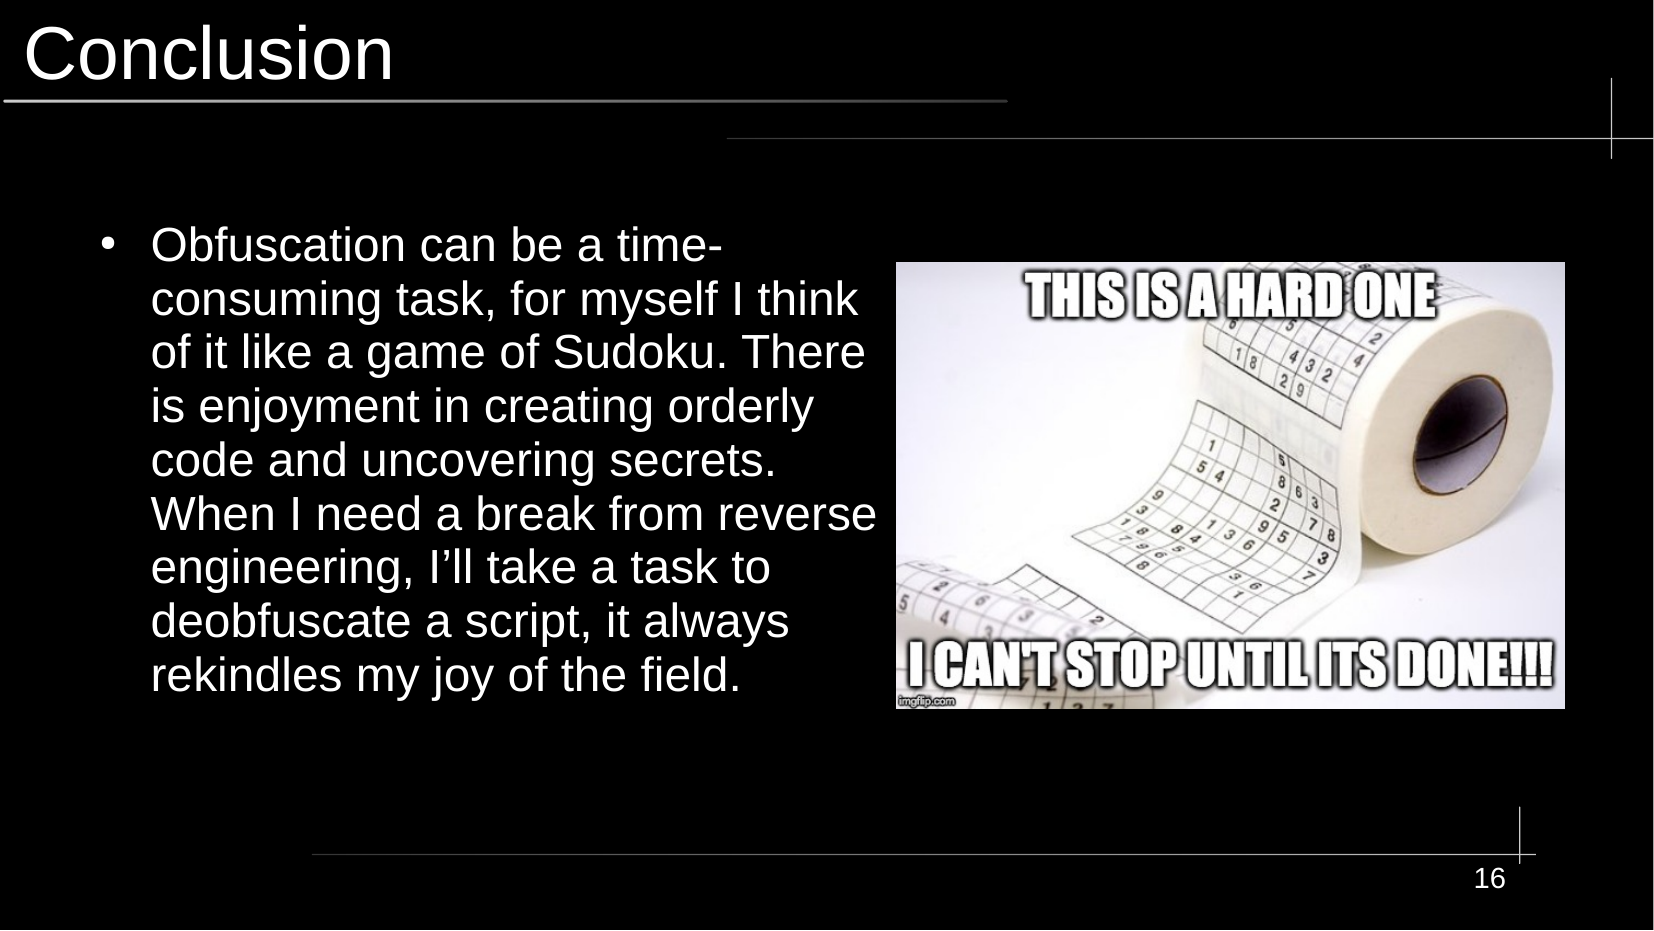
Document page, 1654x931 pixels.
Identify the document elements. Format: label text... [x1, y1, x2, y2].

title Conclusion [23, 0, 1589, 107]
list Obfuscation can be a time-consuming task, for myself I think of it like a game of Sudoku. There is enjoyment in creating orderly code and uncovering secrets. When I need a break from reverse engineering, I’ll take a task to deobfuscate a script, it always rekindles my joy of the field. [82, 217, 886, 758]
picture [896, 262, 1565, 709]
